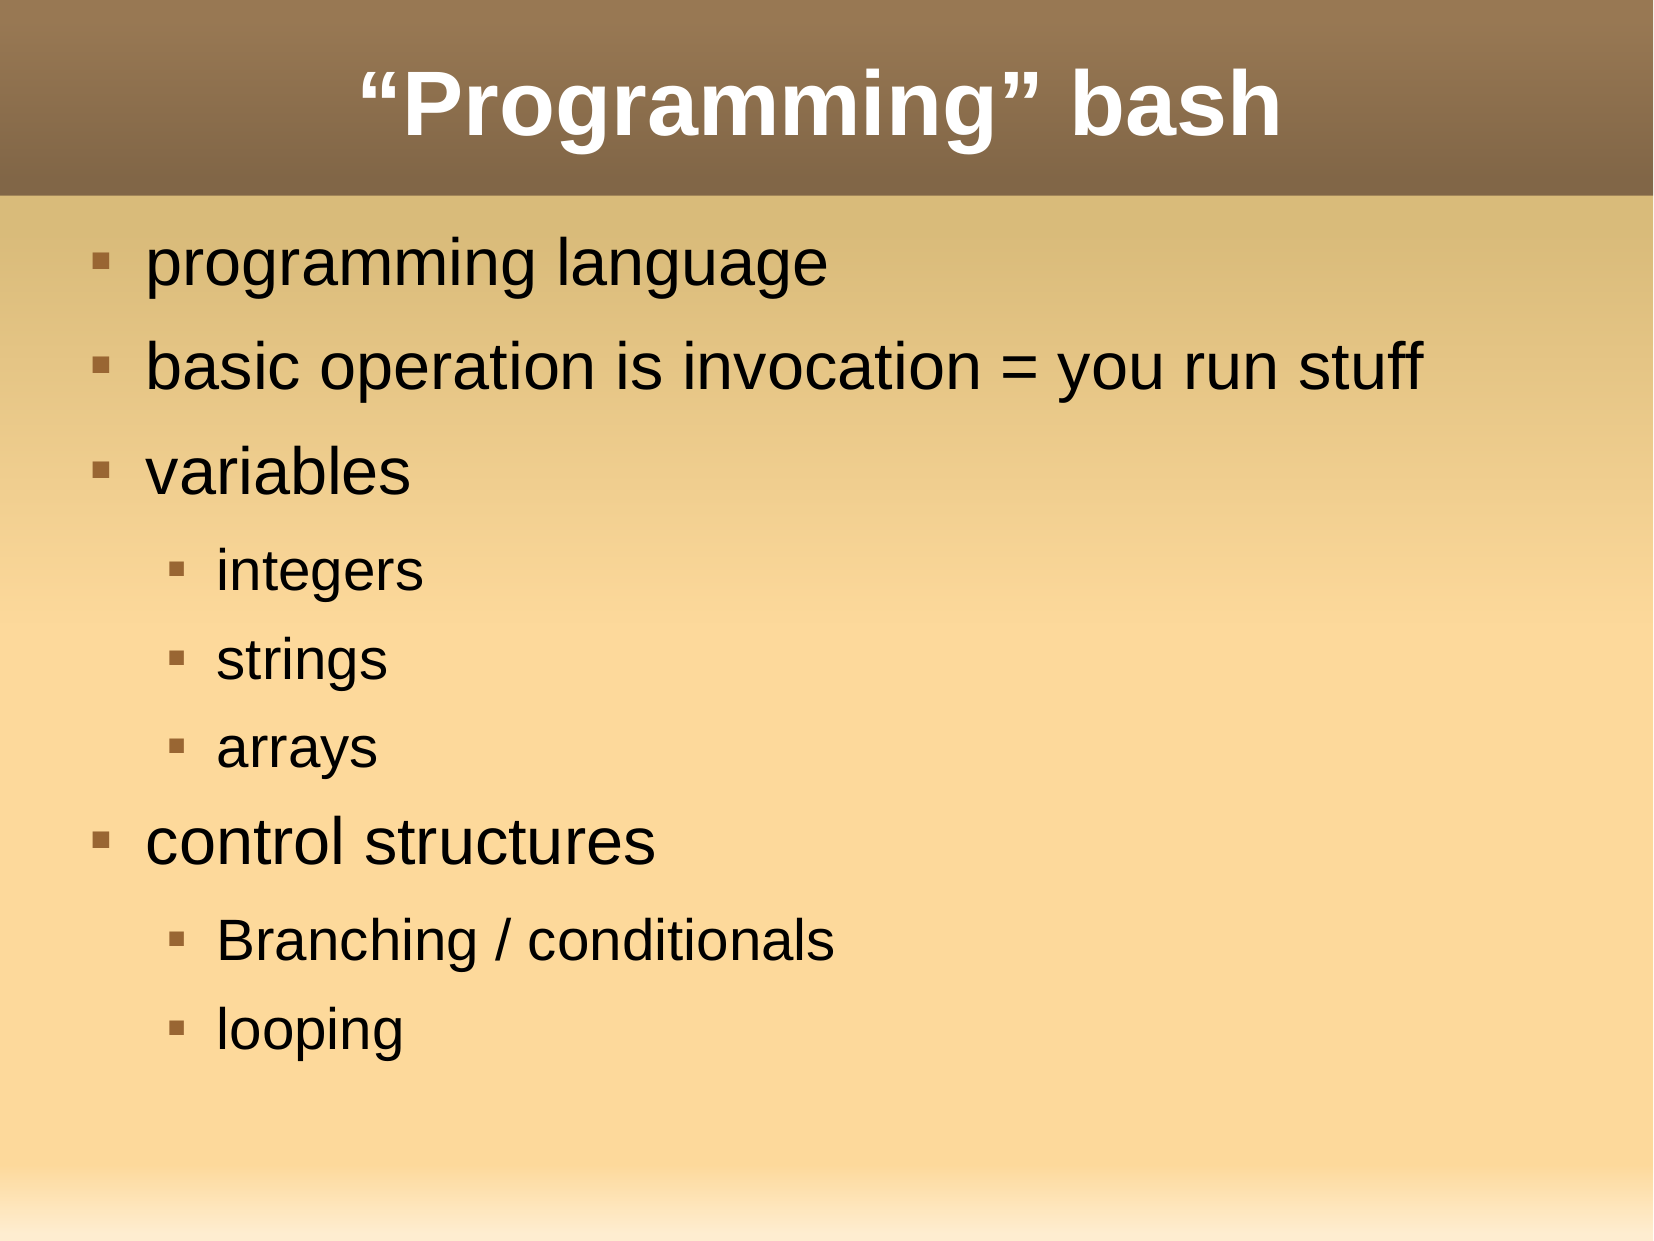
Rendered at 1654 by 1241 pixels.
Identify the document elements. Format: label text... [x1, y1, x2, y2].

title “Programming” bash [76, 0, 1565, 208]
list programming language basic operation is invocation = you run stuff variables integers strings arrays control structures Branching / conditionals looping [74, 225, 1563, 1133]
picture [0, 0, 1654, 1241]
